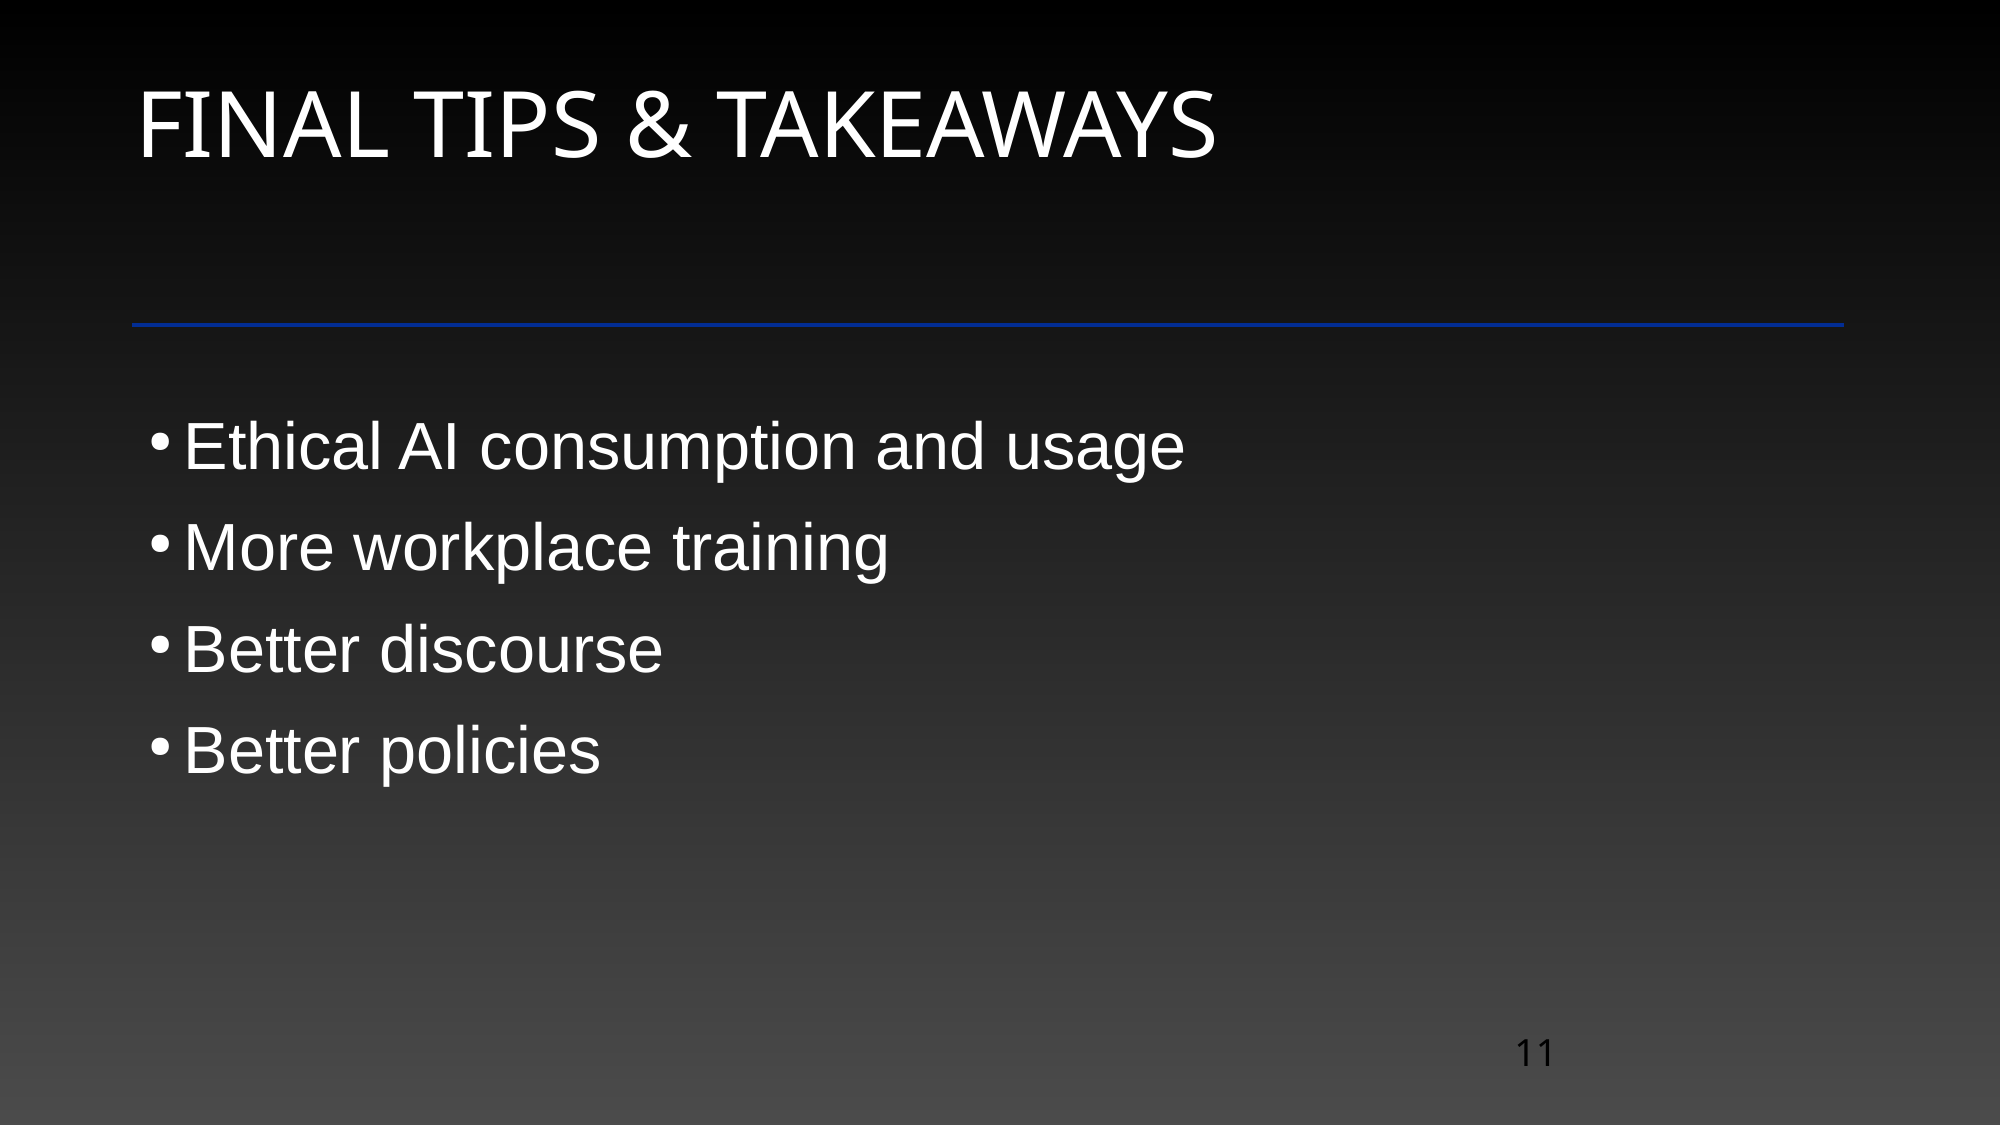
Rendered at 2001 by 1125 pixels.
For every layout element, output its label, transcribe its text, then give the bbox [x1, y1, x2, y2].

slide_number <number> [1499, 1021, 1950, 1082]
list Ethical AI consumption and usage More workplace training Better discourse Better policies [133, 404, 1332, 967]
title FINAL TIPS & TAKEAWAYS [120, 71, 1846, 289]
